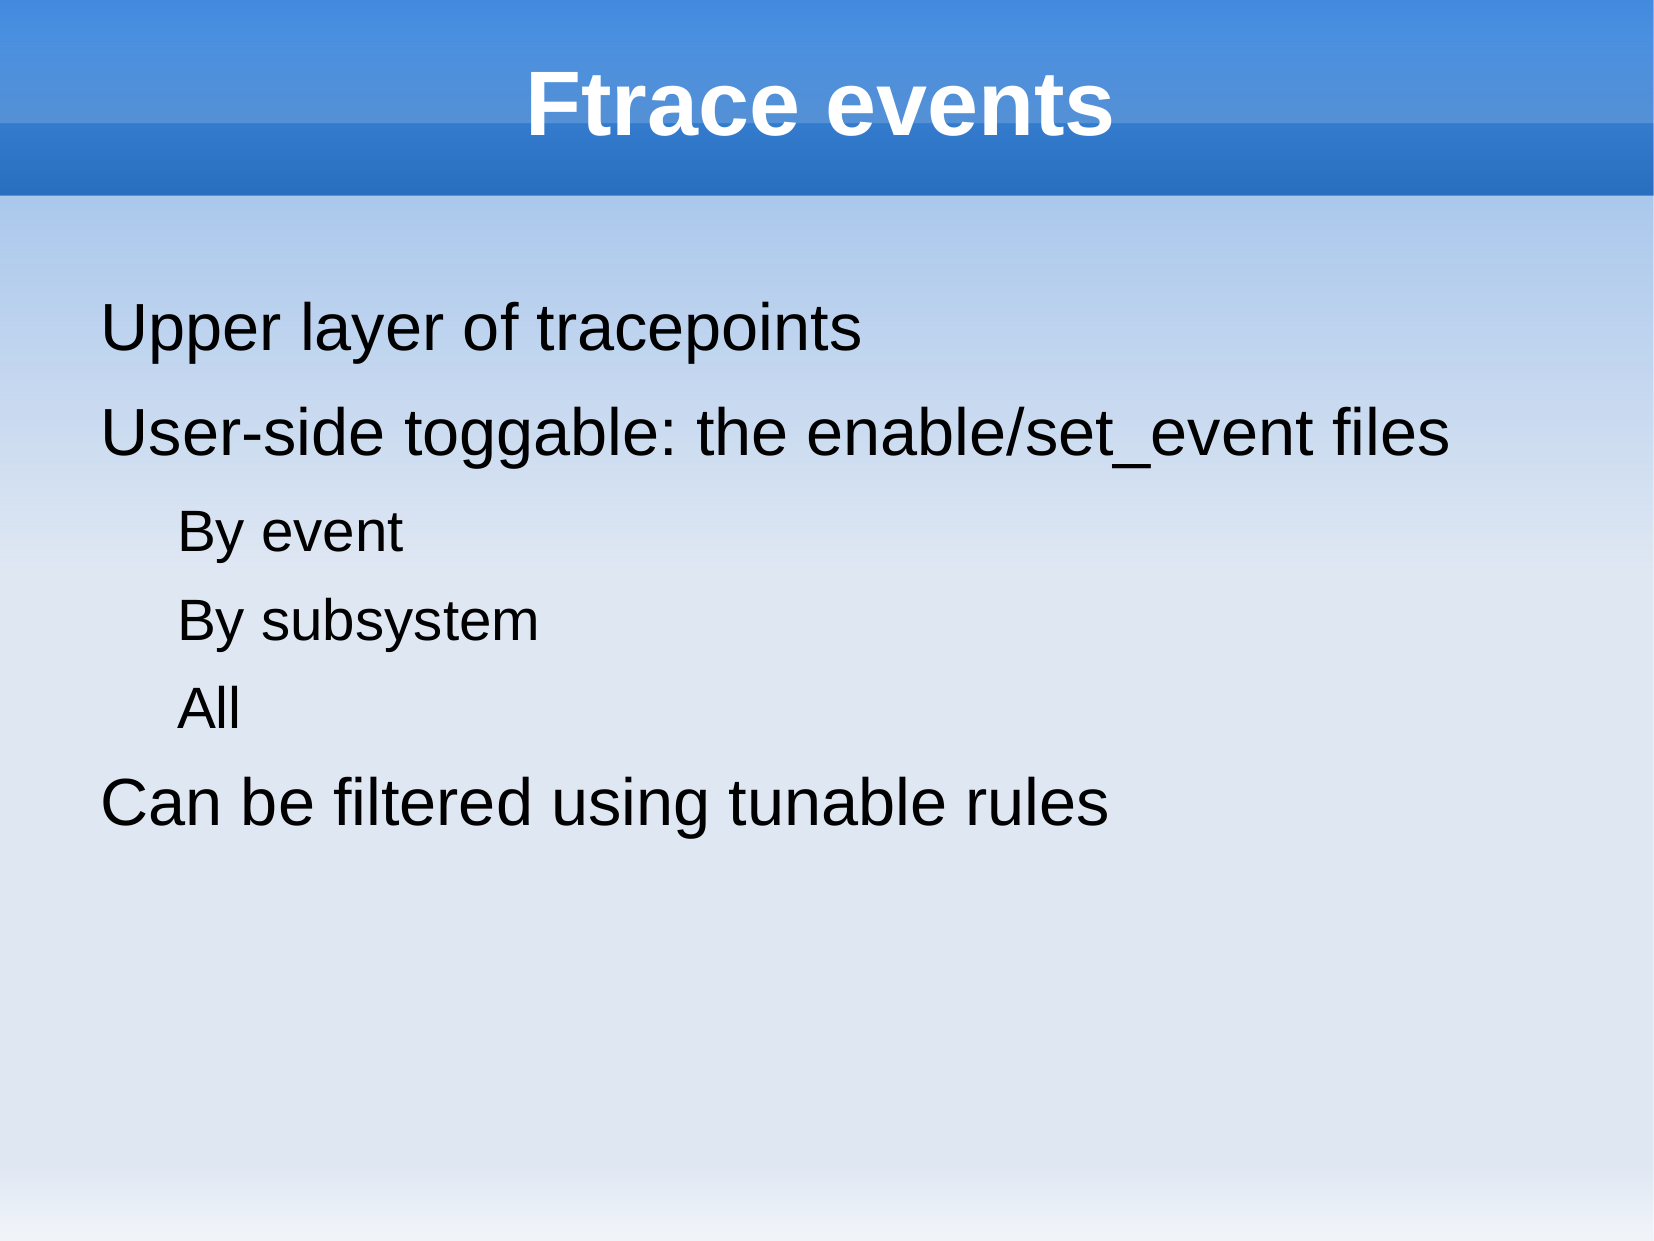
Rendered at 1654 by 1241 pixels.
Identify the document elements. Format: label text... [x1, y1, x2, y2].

list Upper layer of tracepoints User-side toggable: the enable/set_event files By event By subsystem All Can be filtered using tunable rules [82, 290, 1571, 1094]
picture [0, 0, 1654, 1241]
title Ftrace events [76, 7, 1565, 200]
